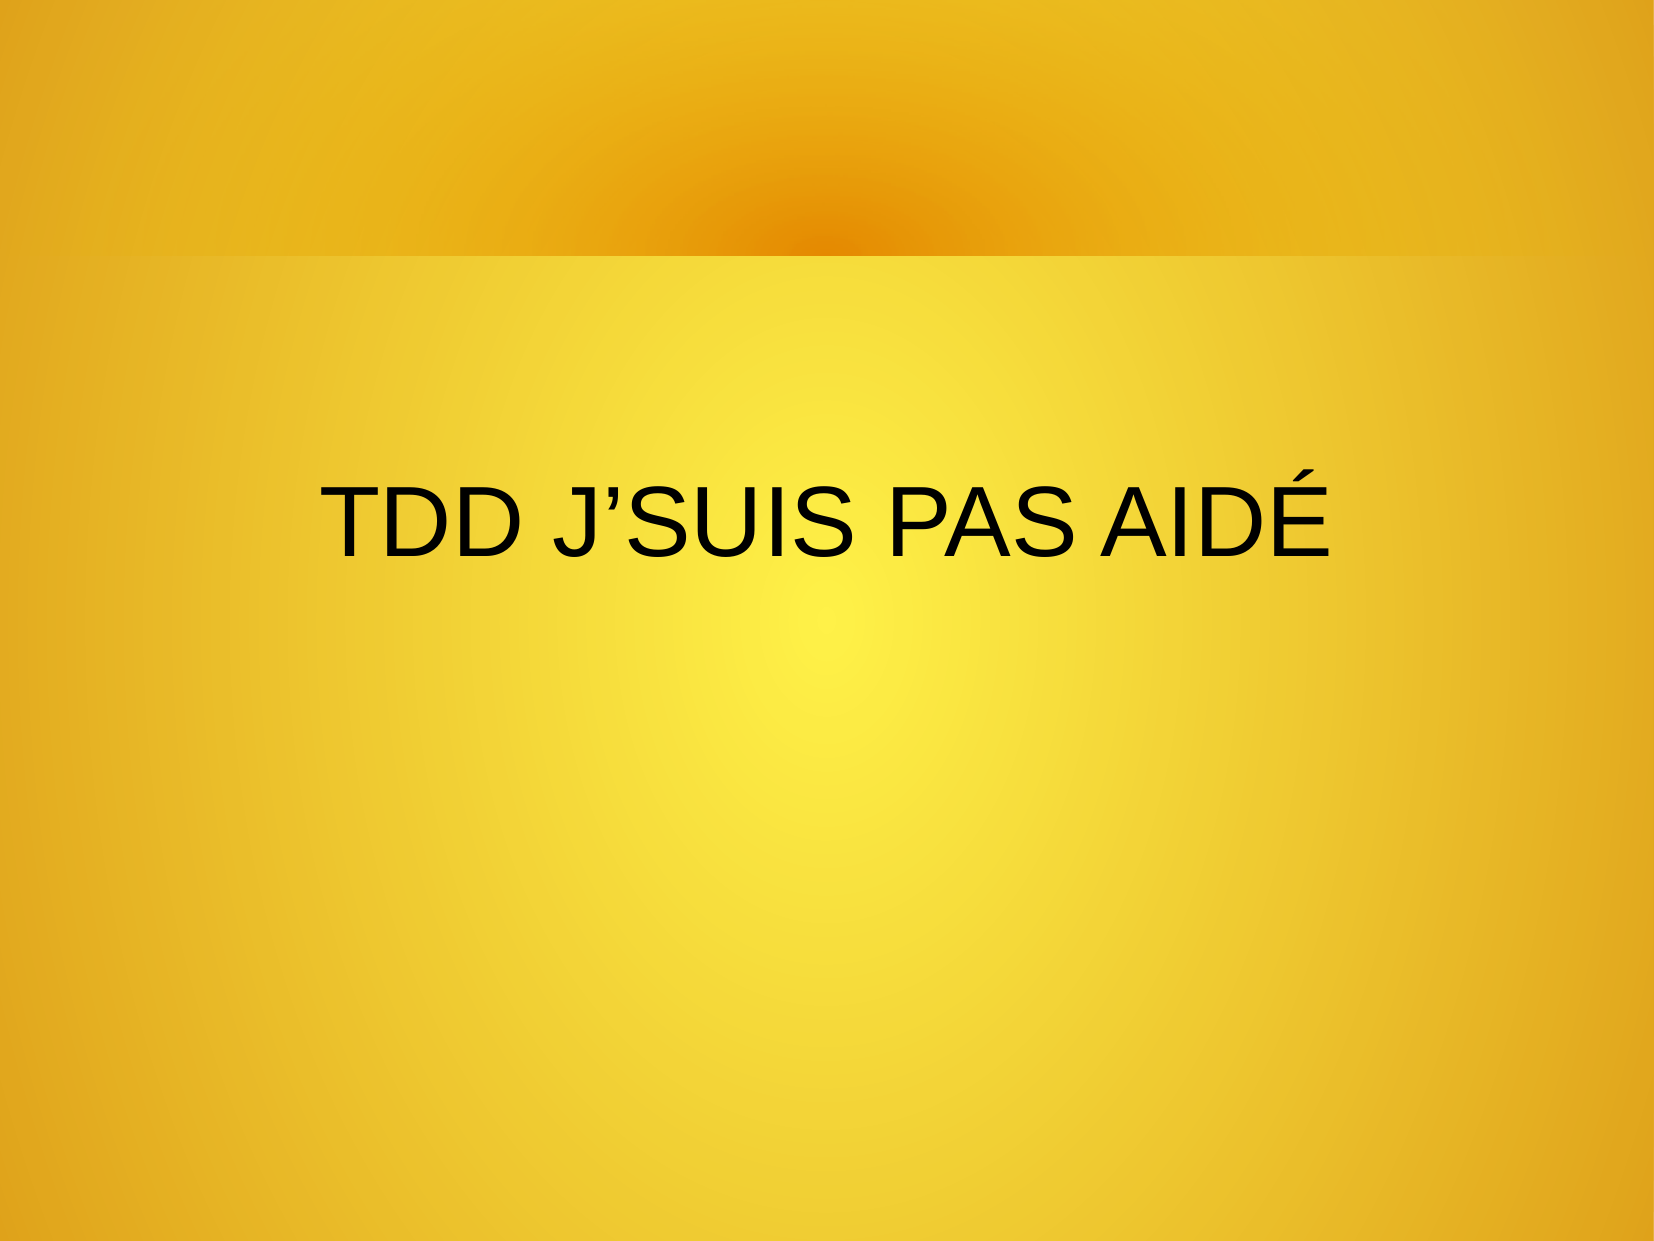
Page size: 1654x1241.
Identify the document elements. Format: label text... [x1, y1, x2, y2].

subtitle TDD J’SUIS PAS AIDÉ [82, 47, 1571, 997]
